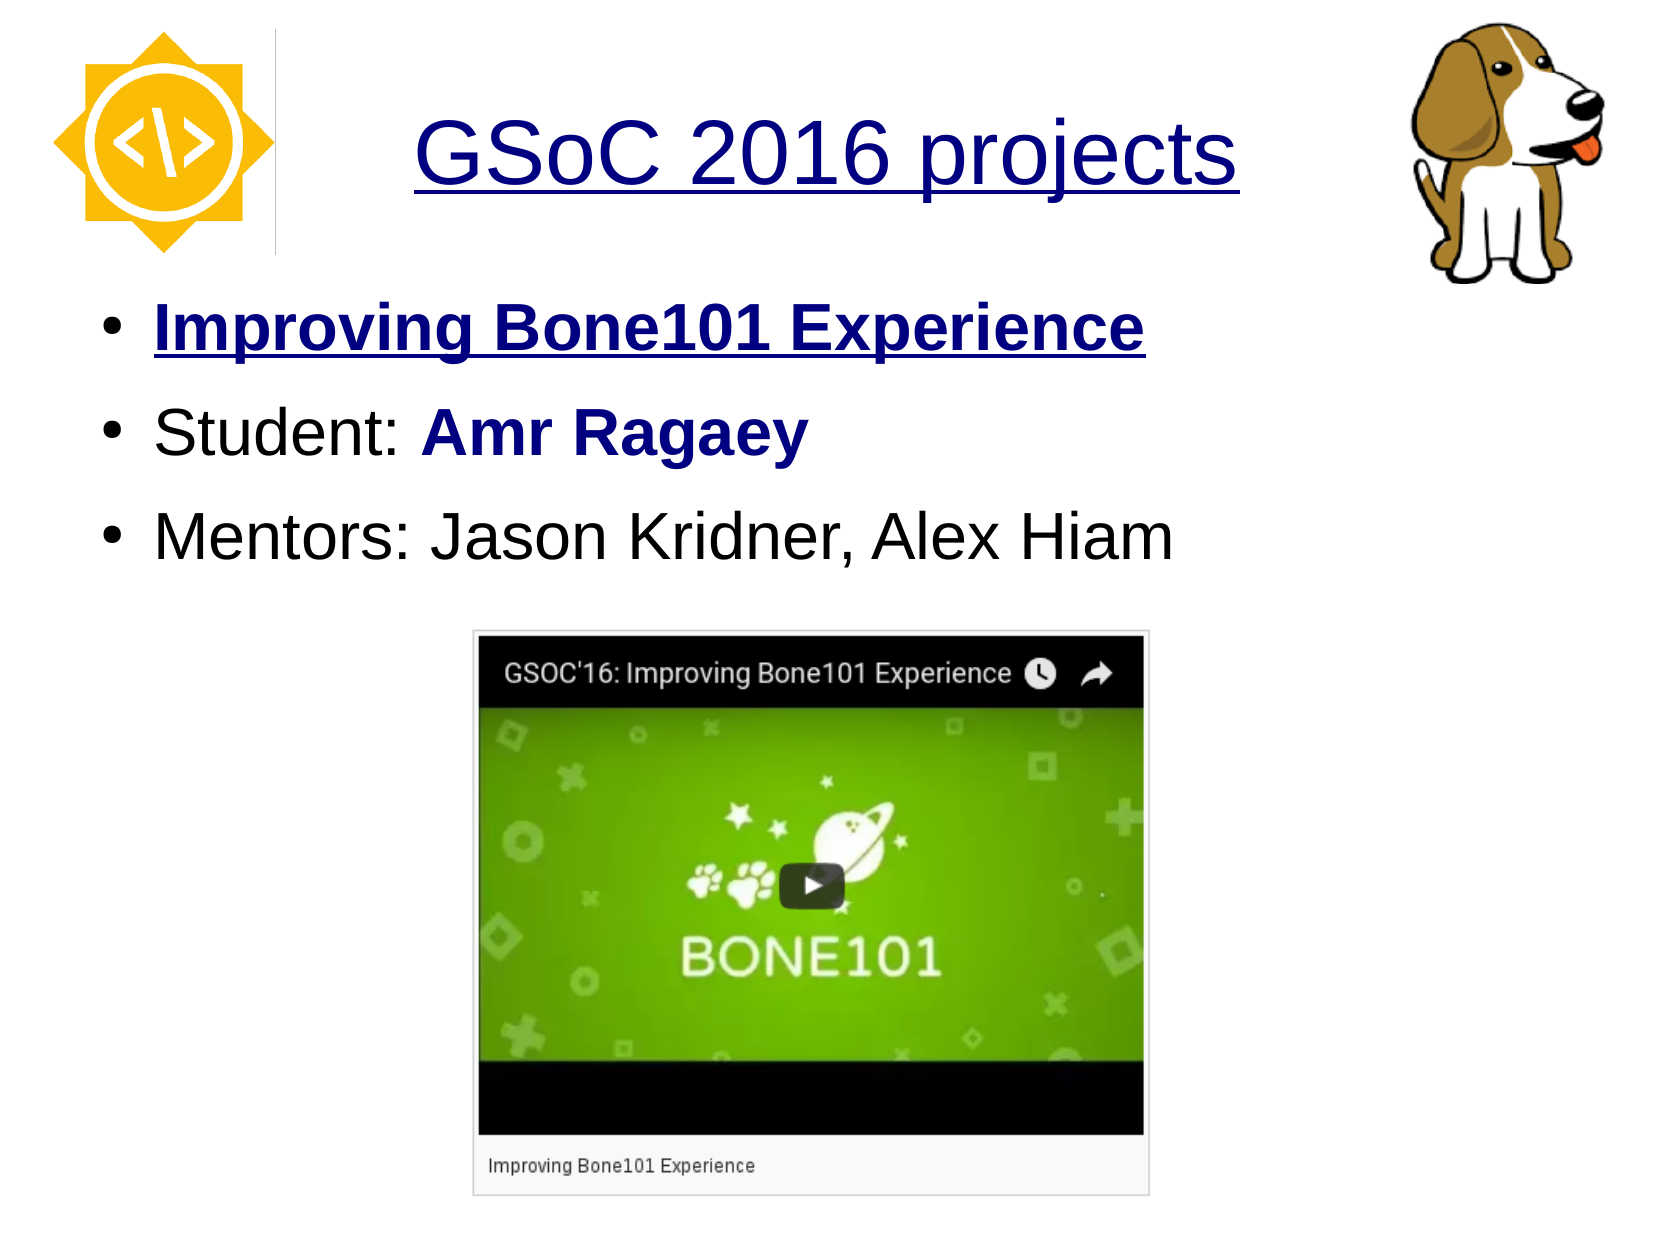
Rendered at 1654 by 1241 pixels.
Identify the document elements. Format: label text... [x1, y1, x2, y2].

list Improving Bone101 Experience Student: Amr Ragaey Mentors: Jason Kridner, Alex Hiam [82, 290, 1571, 1010]
title GSoC 2016 projects [82, 49, 1391, 257]
picture [1391, 22, 1608, 284]
picture [50, 29, 276, 255]
picture [465, 619, 1158, 1215]
